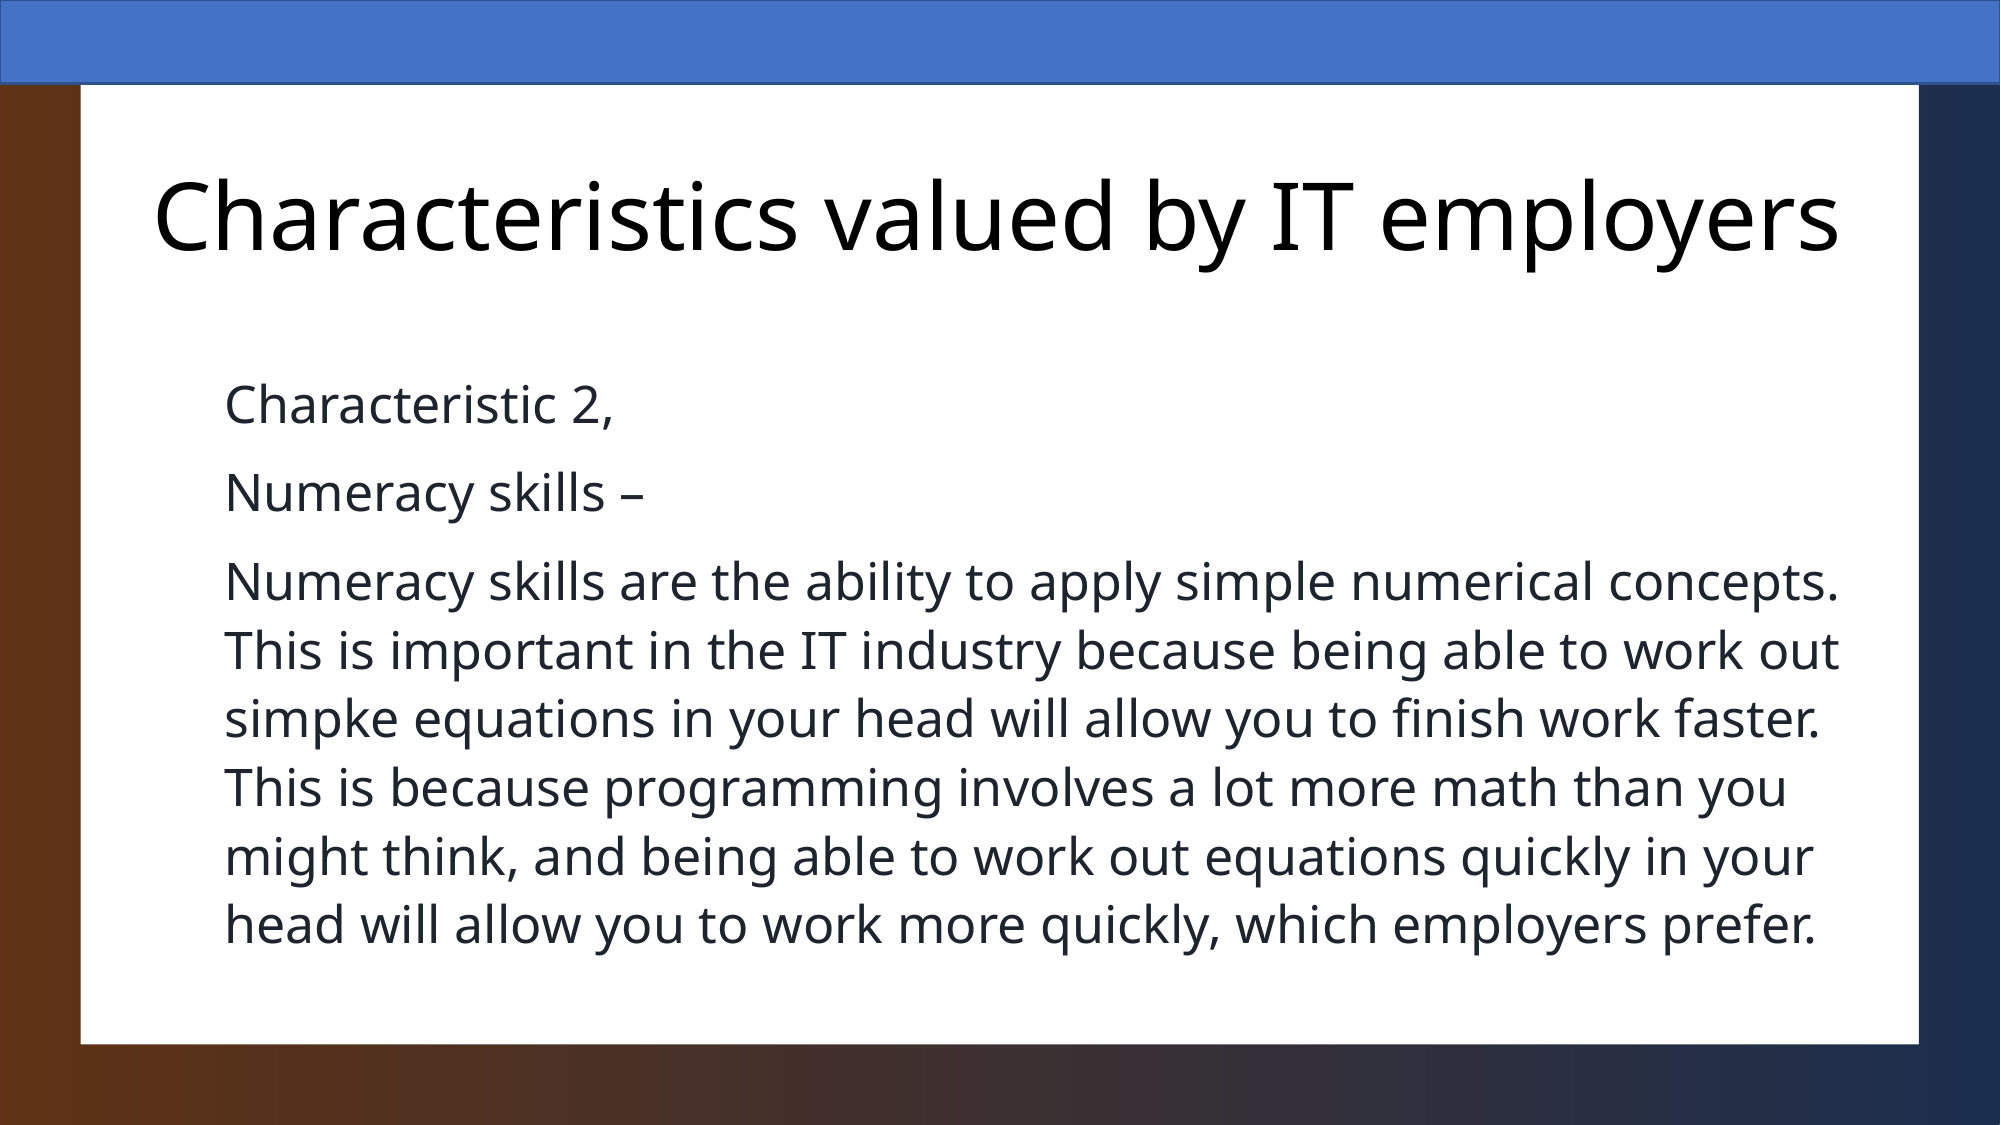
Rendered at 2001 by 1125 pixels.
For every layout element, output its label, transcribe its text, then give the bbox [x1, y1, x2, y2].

text_box [0, 0, 2000, 84]
list Characteristic 2, Numeracy skills – Numeracy skills are the ability to apply simple numerical concepts. This is important in the IT industry because being able to work out simpke equations in your head will allow you to finish work faster. This is because programming involves a lot more math than you might think, and being able to work out equations quickly in your head will allow you to work more quickly, which employers prefer. [137, 357, 1863, 1014]
title Characteristics valued by IT employers [137, 111, 1863, 330]
